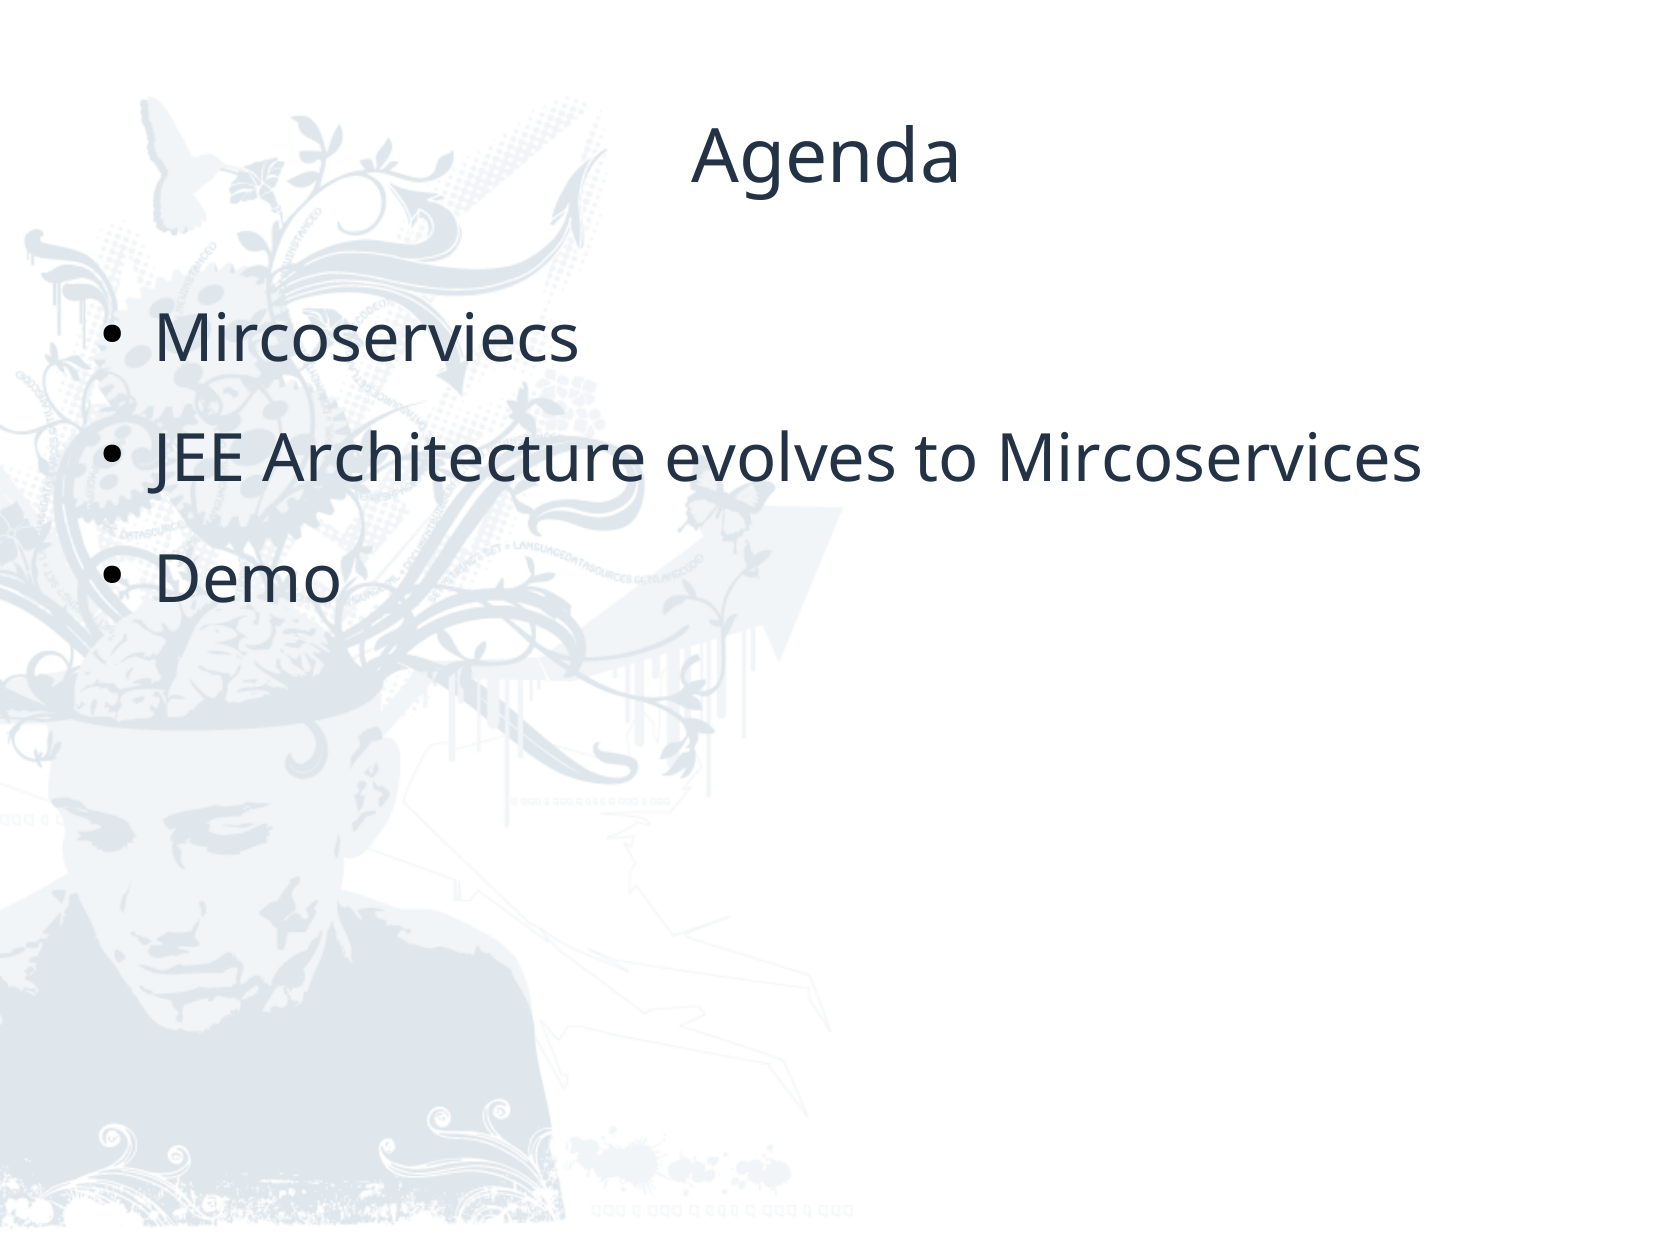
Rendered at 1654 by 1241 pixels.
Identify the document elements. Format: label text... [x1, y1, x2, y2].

picture [0, 0, 1654, 1241]
list Mircoserviecs JEE Architecture evolves to Mircoservices Demo [82, 290, 1538, 1109]
title Agenda [82, 49, 1571, 257]
